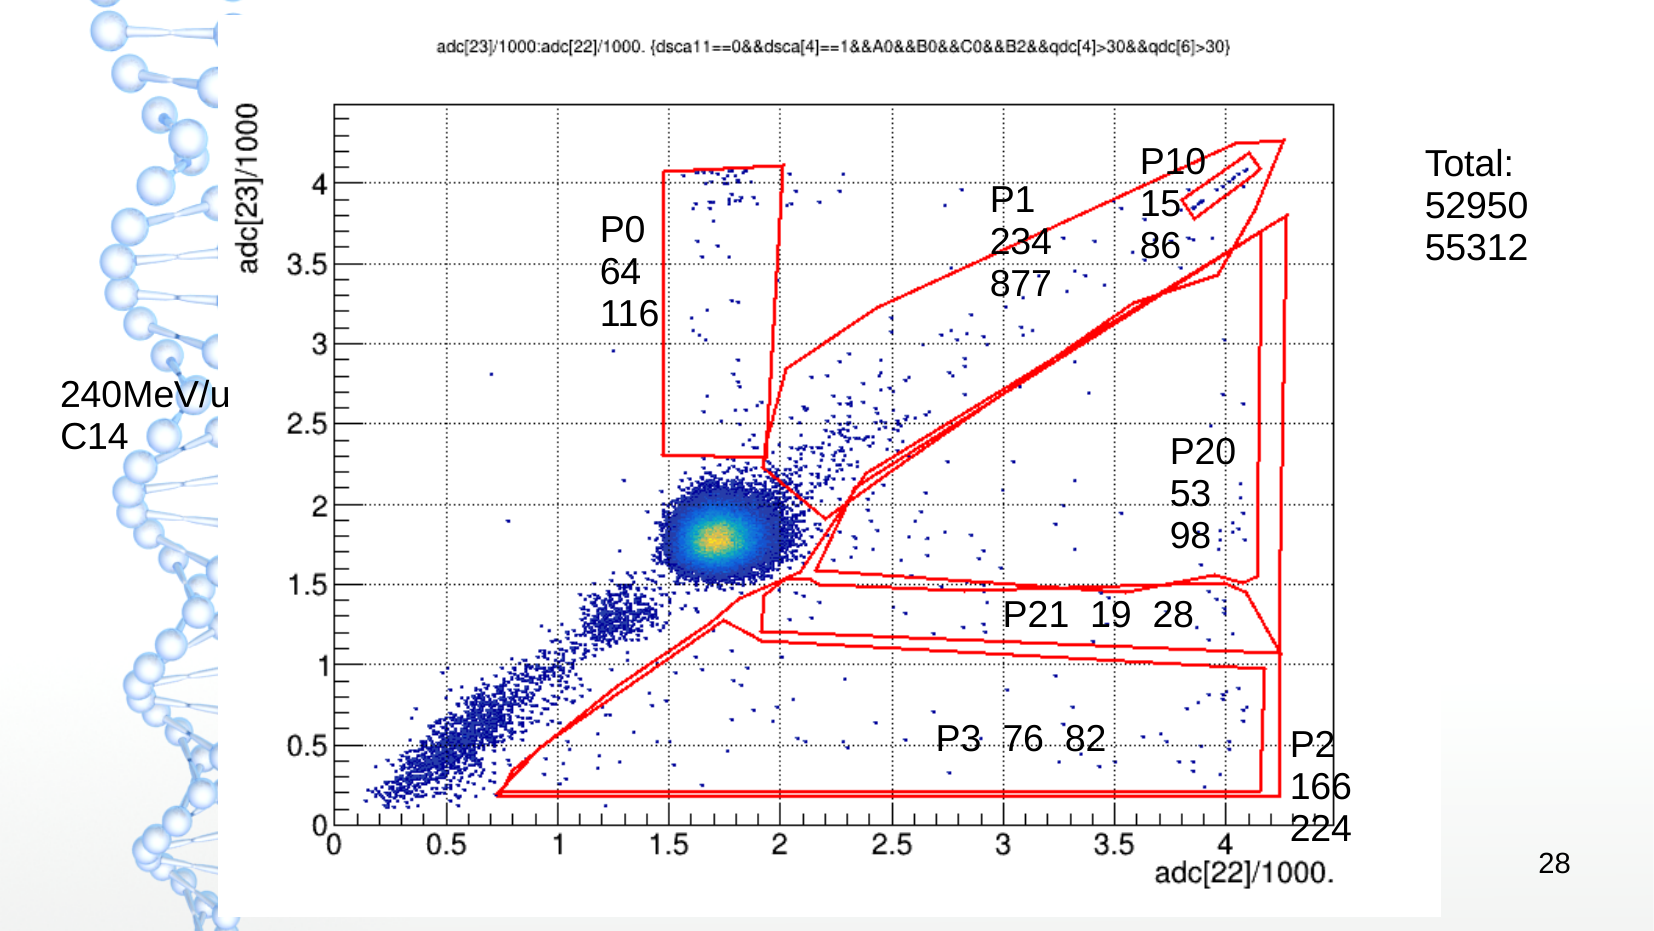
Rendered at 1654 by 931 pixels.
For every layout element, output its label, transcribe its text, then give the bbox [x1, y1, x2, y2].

text_box P1 234 877 [975, 171, 1096, 312]
text_box P3 76 82 [920, 710, 1191, 771]
text_box P21 19 28 [987, 585, 1216, 643]
text_box P0 64 116 [585, 201, 706, 342]
text_box P10 15 86 [1125, 132, 1246, 274]
text_box Total: 52950 55312 [1410, 135, 1636, 276]
text_box P2 166 224 [1275, 715, 1396, 857]
picture [0, 0, 1654, 931]
text_box 240MeV/u C14 [45, 365, 285, 466]
text_box P20 53 98 [1155, 423, 1276, 564]
